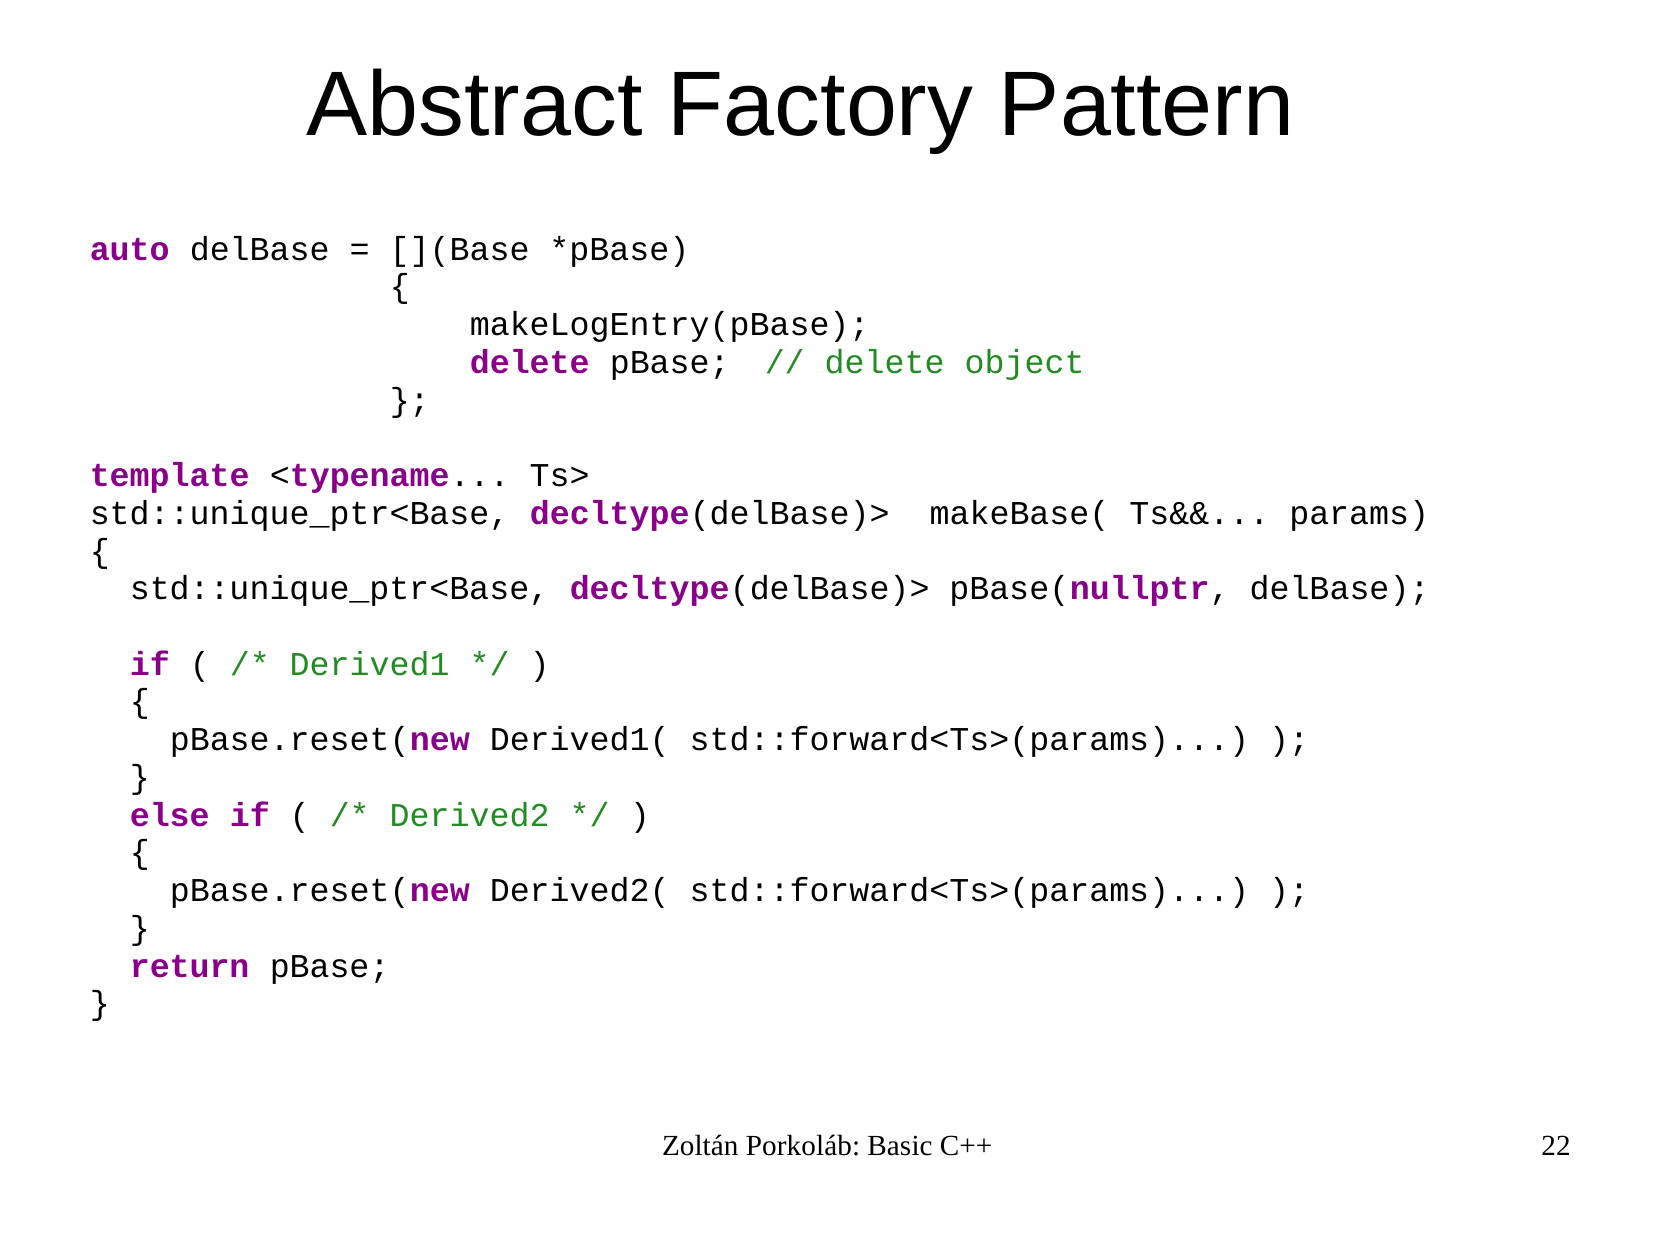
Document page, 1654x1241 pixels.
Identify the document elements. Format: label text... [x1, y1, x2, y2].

title Abstract Factory Pattern [56, 0, 1546, 208]
text_box auto delBase = [](Base *pBase) { makeLogEntry(pBase); delete pBase; // delete object }; template <typename... Ts> std::unique_ptr<Base, decltype(delBase)> makeBase( Ts&&... params) { std::unique_ptr<Base, decltype(delBase)> pBase(nullptr, delBase); if ( /* Derived1 */ ) { pBase.reset(new Derived1( std::forward<Ts>(params)...) ); } else if ( /* Derived2 */ ) { pBase.reset(new Derived2( std::forward<Ts>(params)...) ); } return pBase; } [75, 225, 1639, 1181]
